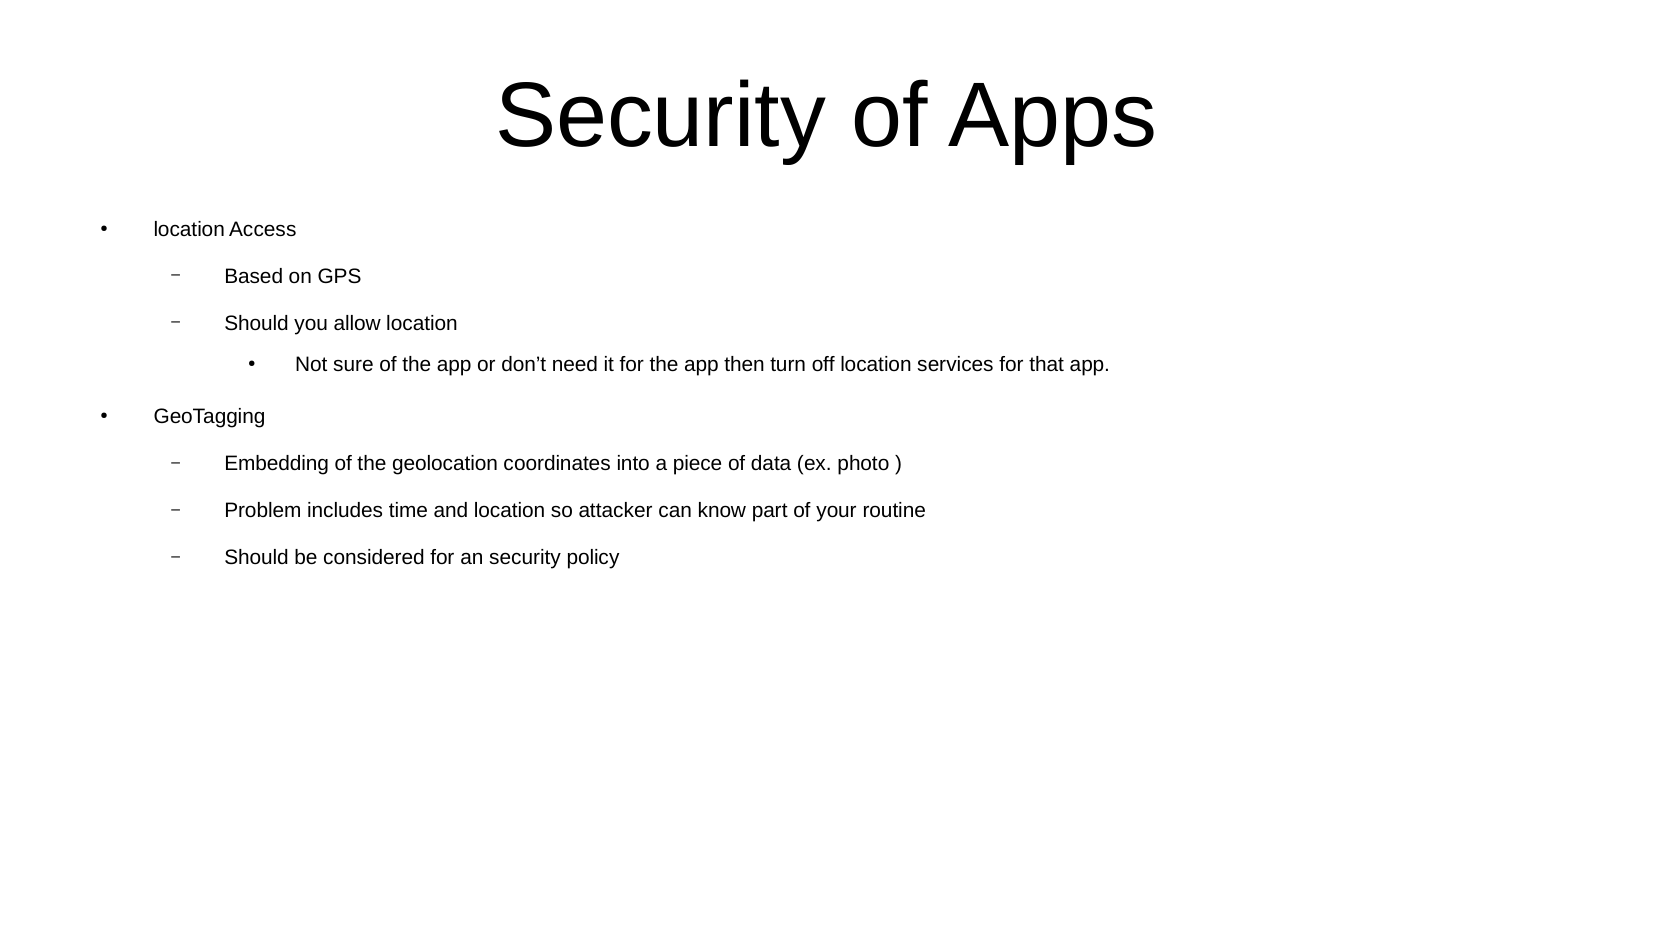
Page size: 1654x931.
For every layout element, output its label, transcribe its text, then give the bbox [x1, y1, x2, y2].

list location Access Based on GPS Should you allow location Not sure of the app or don’t need it for the app then turn off location services for that app. GeoTagging Embedding of the geolocation coordinates into a piece of data (ex. photo ) Problem includes time and location so attacker can know part of your routine Should be considered for an security policy [82, 217, 1621, 916]
title Security of Apps [82, 37, 1571, 193]
